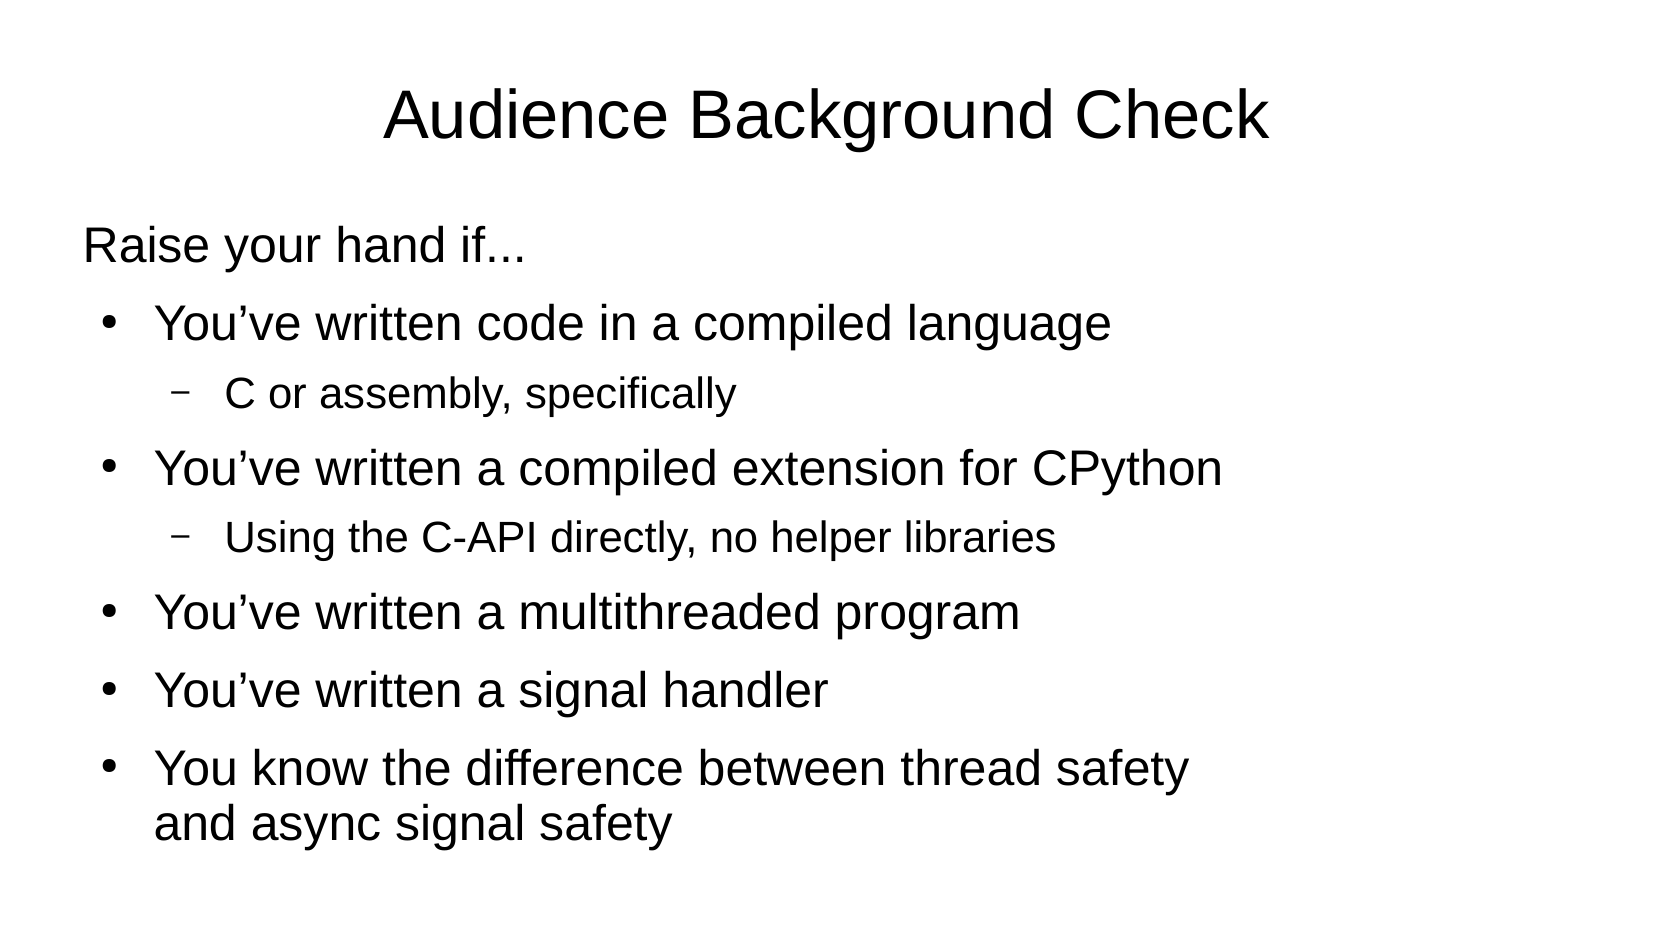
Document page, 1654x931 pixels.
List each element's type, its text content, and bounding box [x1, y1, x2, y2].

list Raise your hand if... You’ve written code in a compiled language C or assembly, specifically You’ve written a compiled extension for CPython Using the C-API directly, no helper libraries You’ve written a multithreaded program You’ve written a signal handler You know the difference between thread safety and async signal safety [82, 217, 1576, 900]
title Audience Background Check [82, 37, 1571, 193]
